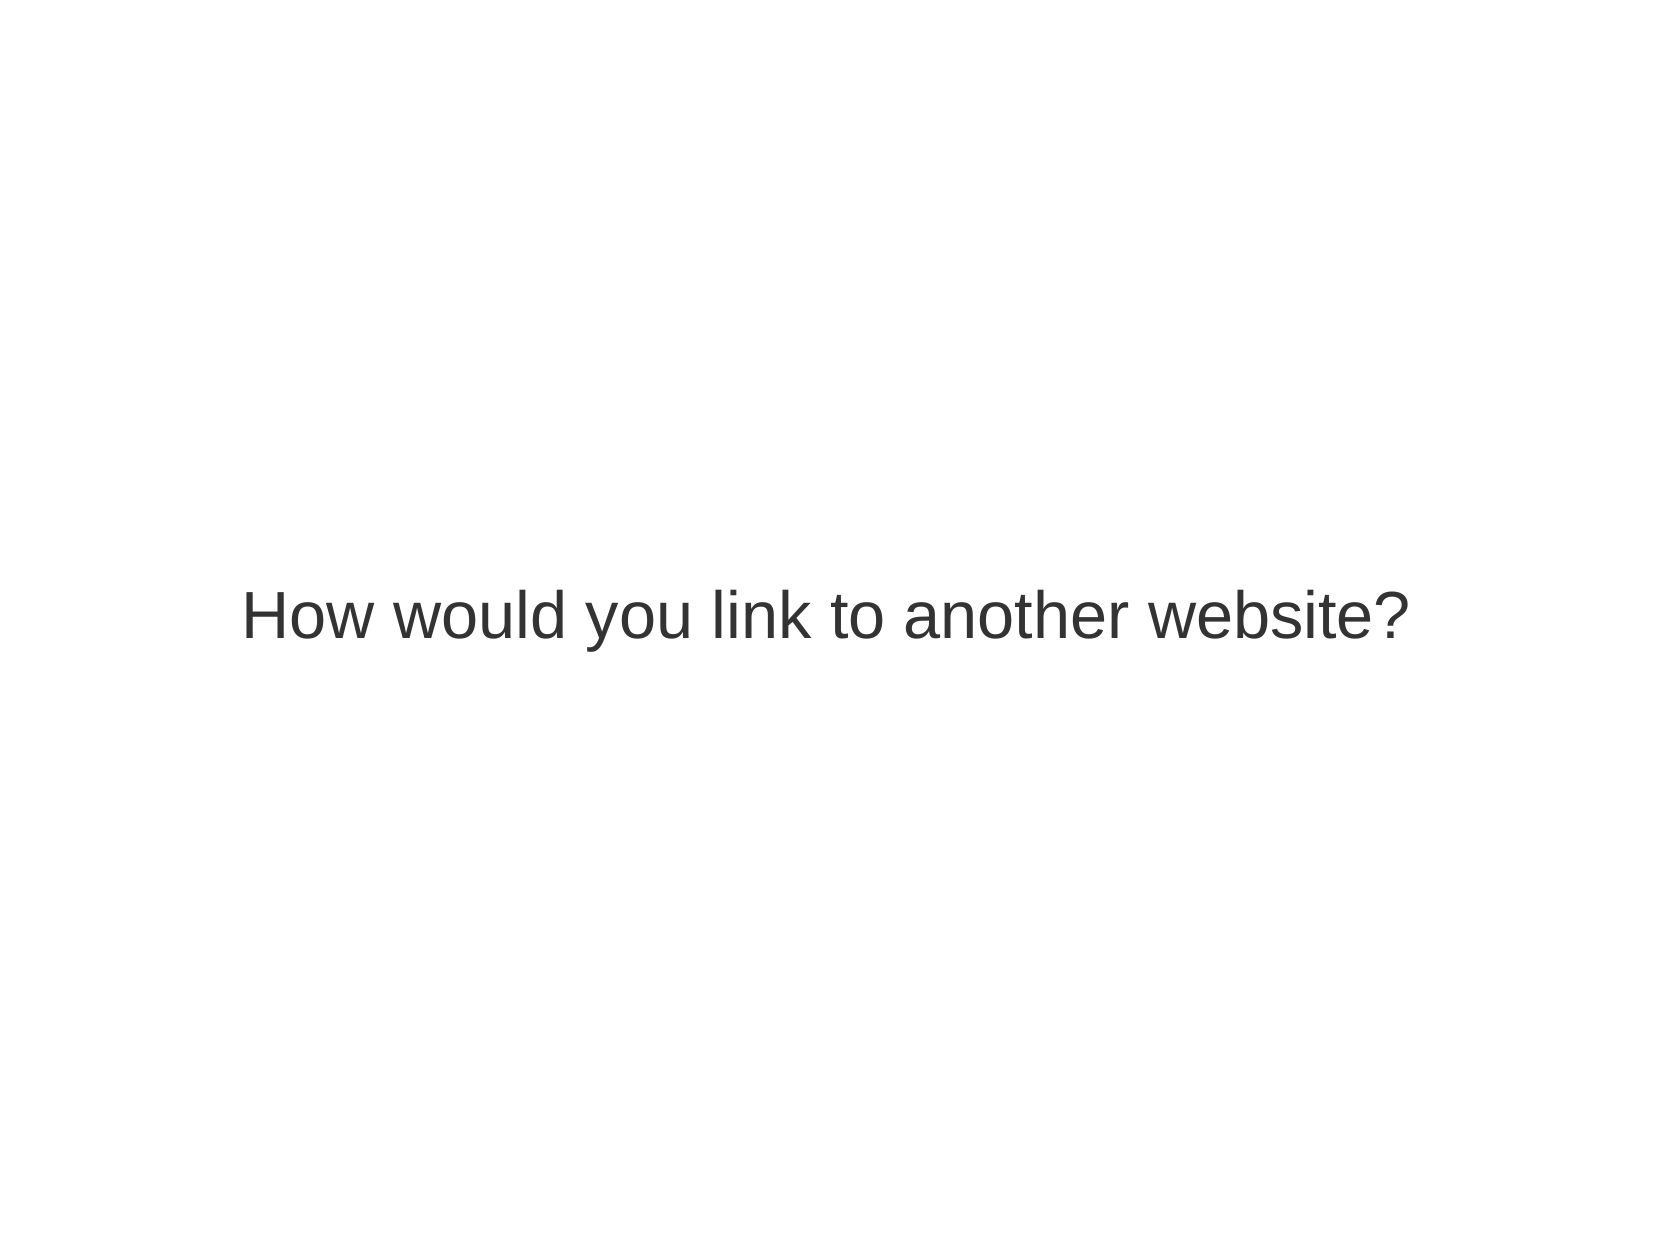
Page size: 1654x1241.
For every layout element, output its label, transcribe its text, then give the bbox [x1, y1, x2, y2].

subtitle How would you link to another website? [82, 49, 1571, 1182]
